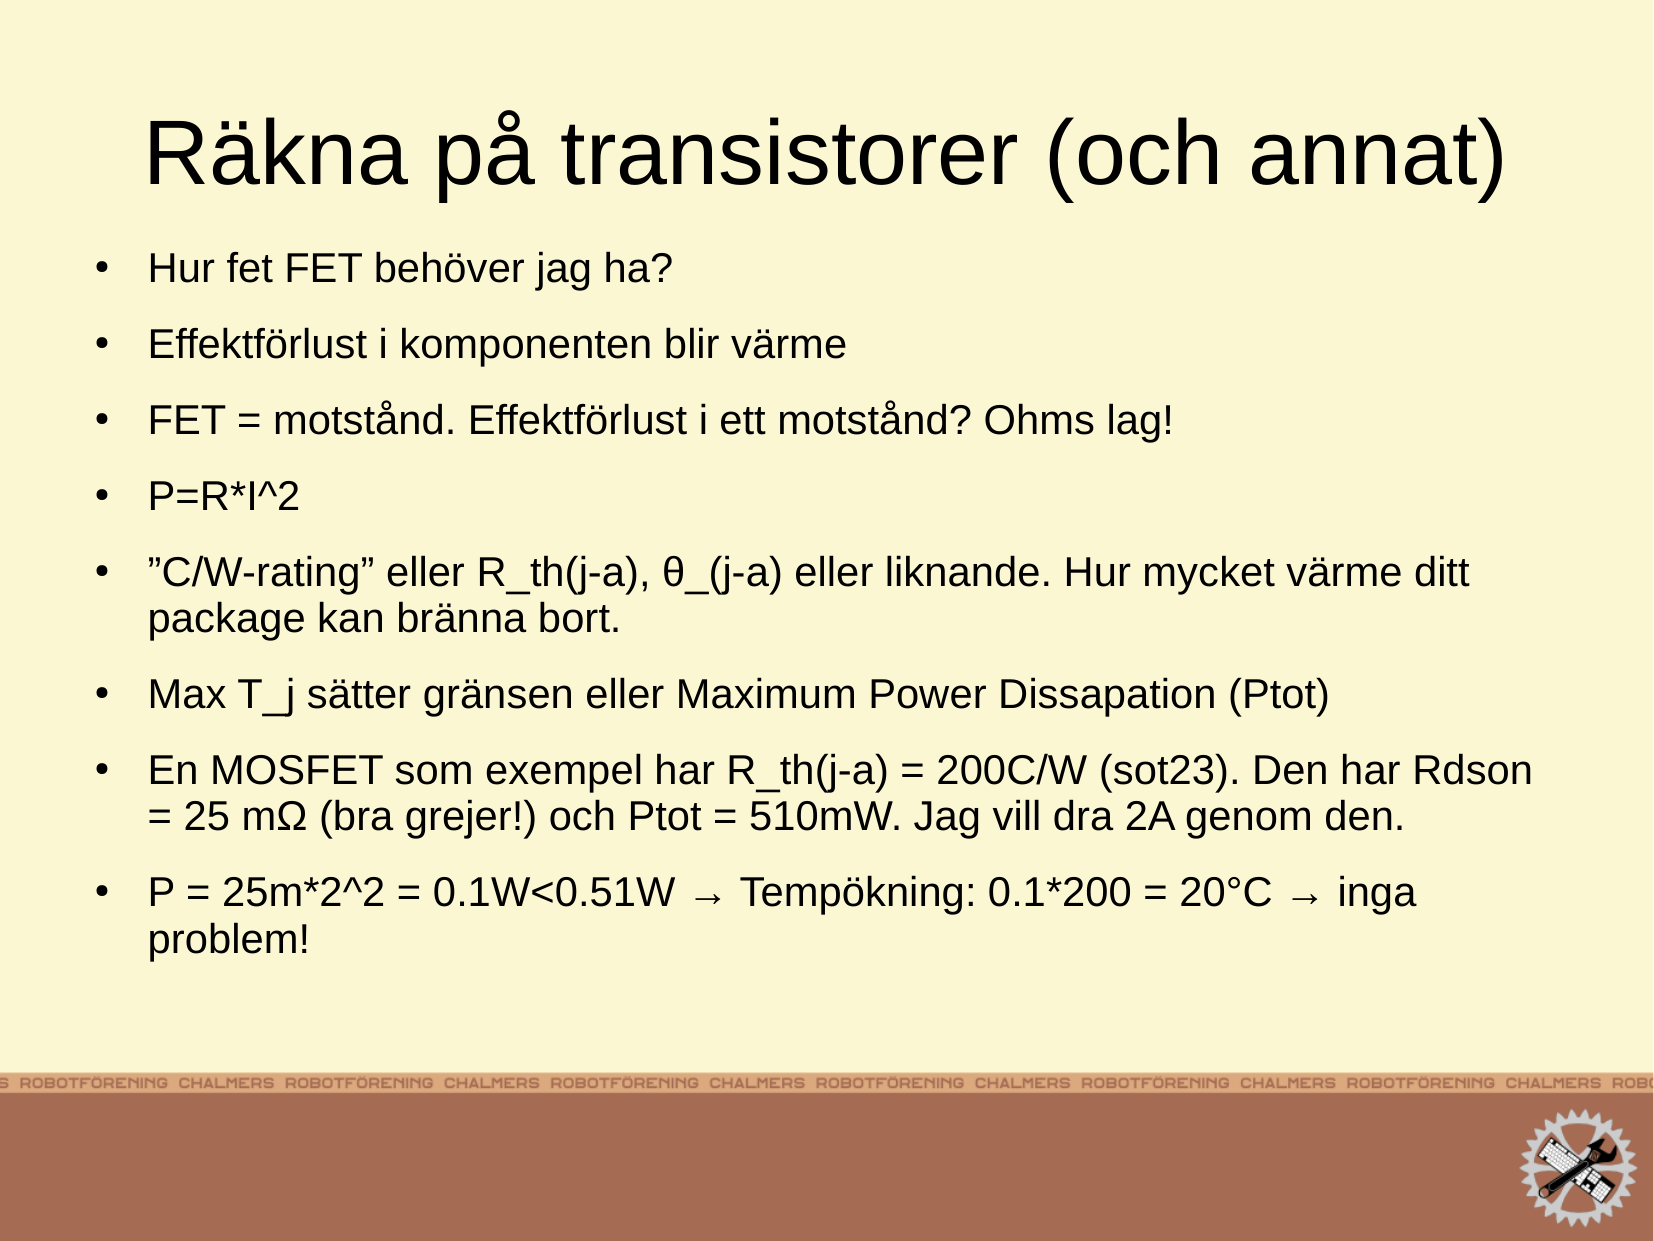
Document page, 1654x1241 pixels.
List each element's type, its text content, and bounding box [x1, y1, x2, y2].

picture [0, 0, 1654, 1241]
list Hur fet FET behöver jag ha? Effektförlust i komponenten blir värme FET = motstånd. Effektförlust i ett motstånd? Ohms lag! P=R*I^2 ”C/W-rating” eller R_th(j-a), θ_(j-a) eller liknande. Hur mycket värme ditt package kan bränna bort. Max T_j sätter gränsen eller Maximum Power Dissapation (Ptot) En MOSFET som exempel har R_th(j-a) = 200C/W (sot23). Den har Rdson = 25 mΩ (bra grejer!) och Ptot = 510mW. Jag vill dra 2A genom den. P = 25m*2^2 = 0.1W<0.51W → Tempökning: 0.1*200 = 20°C → inga problem! [76, 244, 1565, 1063]
title Räkna på transistorer (och annat) [82, 49, 1571, 257]
